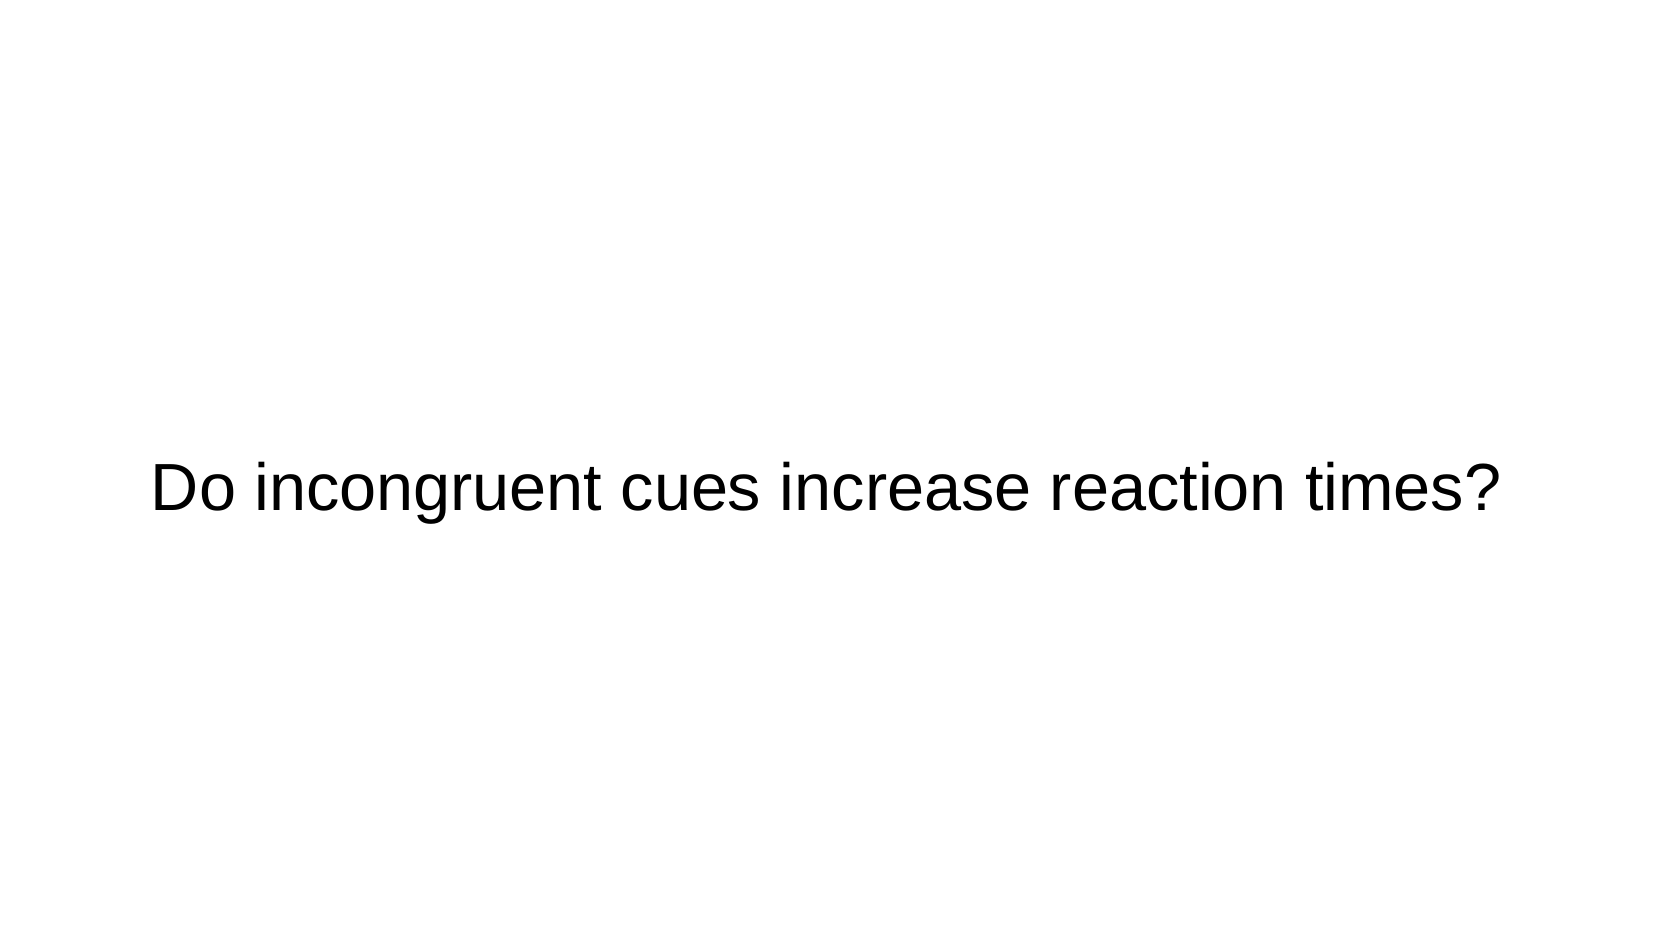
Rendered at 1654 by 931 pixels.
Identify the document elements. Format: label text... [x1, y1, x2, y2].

subtitle Do incongruent cues increase reaction times? [82, 217, 1571, 758]
